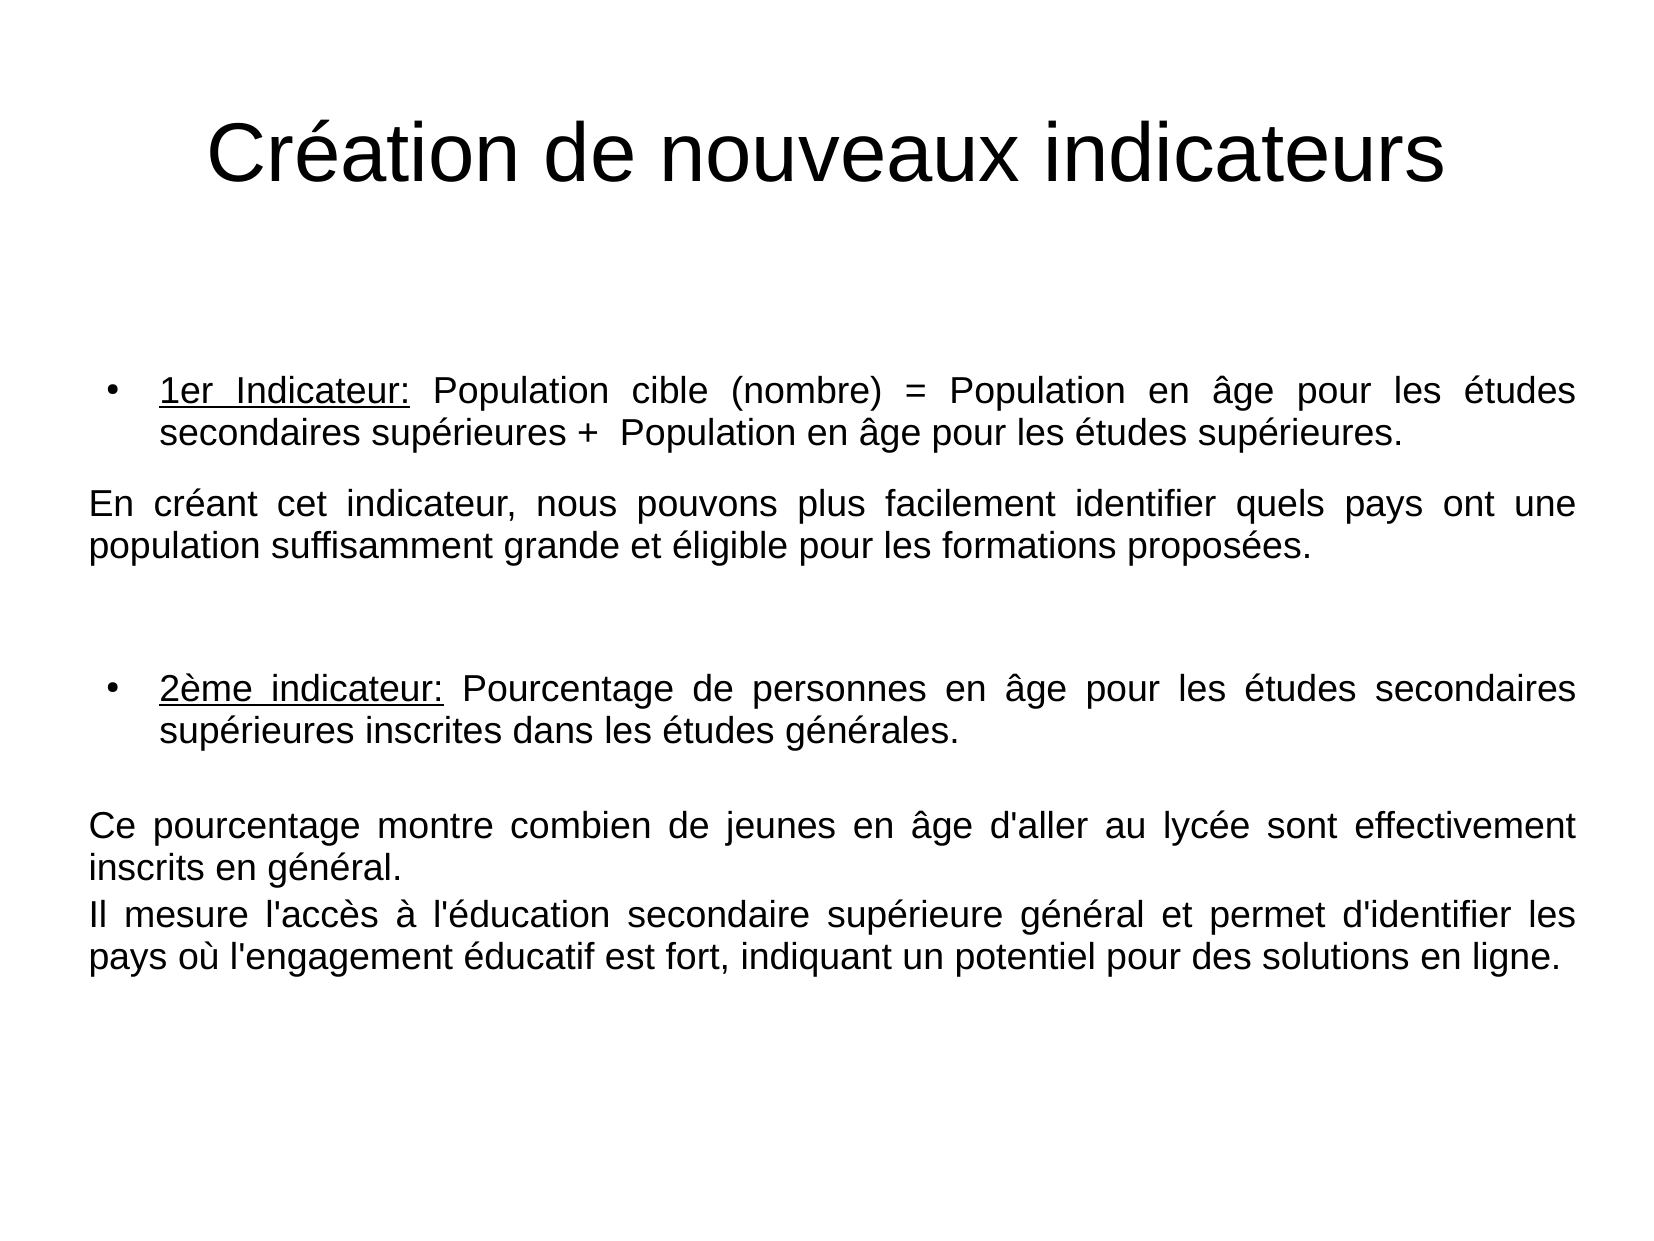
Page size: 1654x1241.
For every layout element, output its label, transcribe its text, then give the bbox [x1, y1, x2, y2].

title Création de nouveaux indicateurs [82, 49, 1571, 257]
list 1er Indicateur: Population cible (nombre) = Population en âge pour les études secondaires supérieures + Population en âge pour les études supérieures. En créant cet indicateur, nous pouvons plus facilement identifier quels pays ont une population suffisamment grande et éligible pour les formations proposées. 2ème indicateur: Pourcentage de personnes en âge pour les études secondaires supérieures inscrites dans les études générales. Ce pourcentage montre combien de jeunes en âge d'aller au lycée sont effectivement inscrits en général. Il mesure l'accès à l'éducation secondaire supérieure général et permet d'identifier les pays où l'engagement éducatif est fort, indiquant un potentiel pour des solutions en ligne. [88, 369, 1577, 1031]
